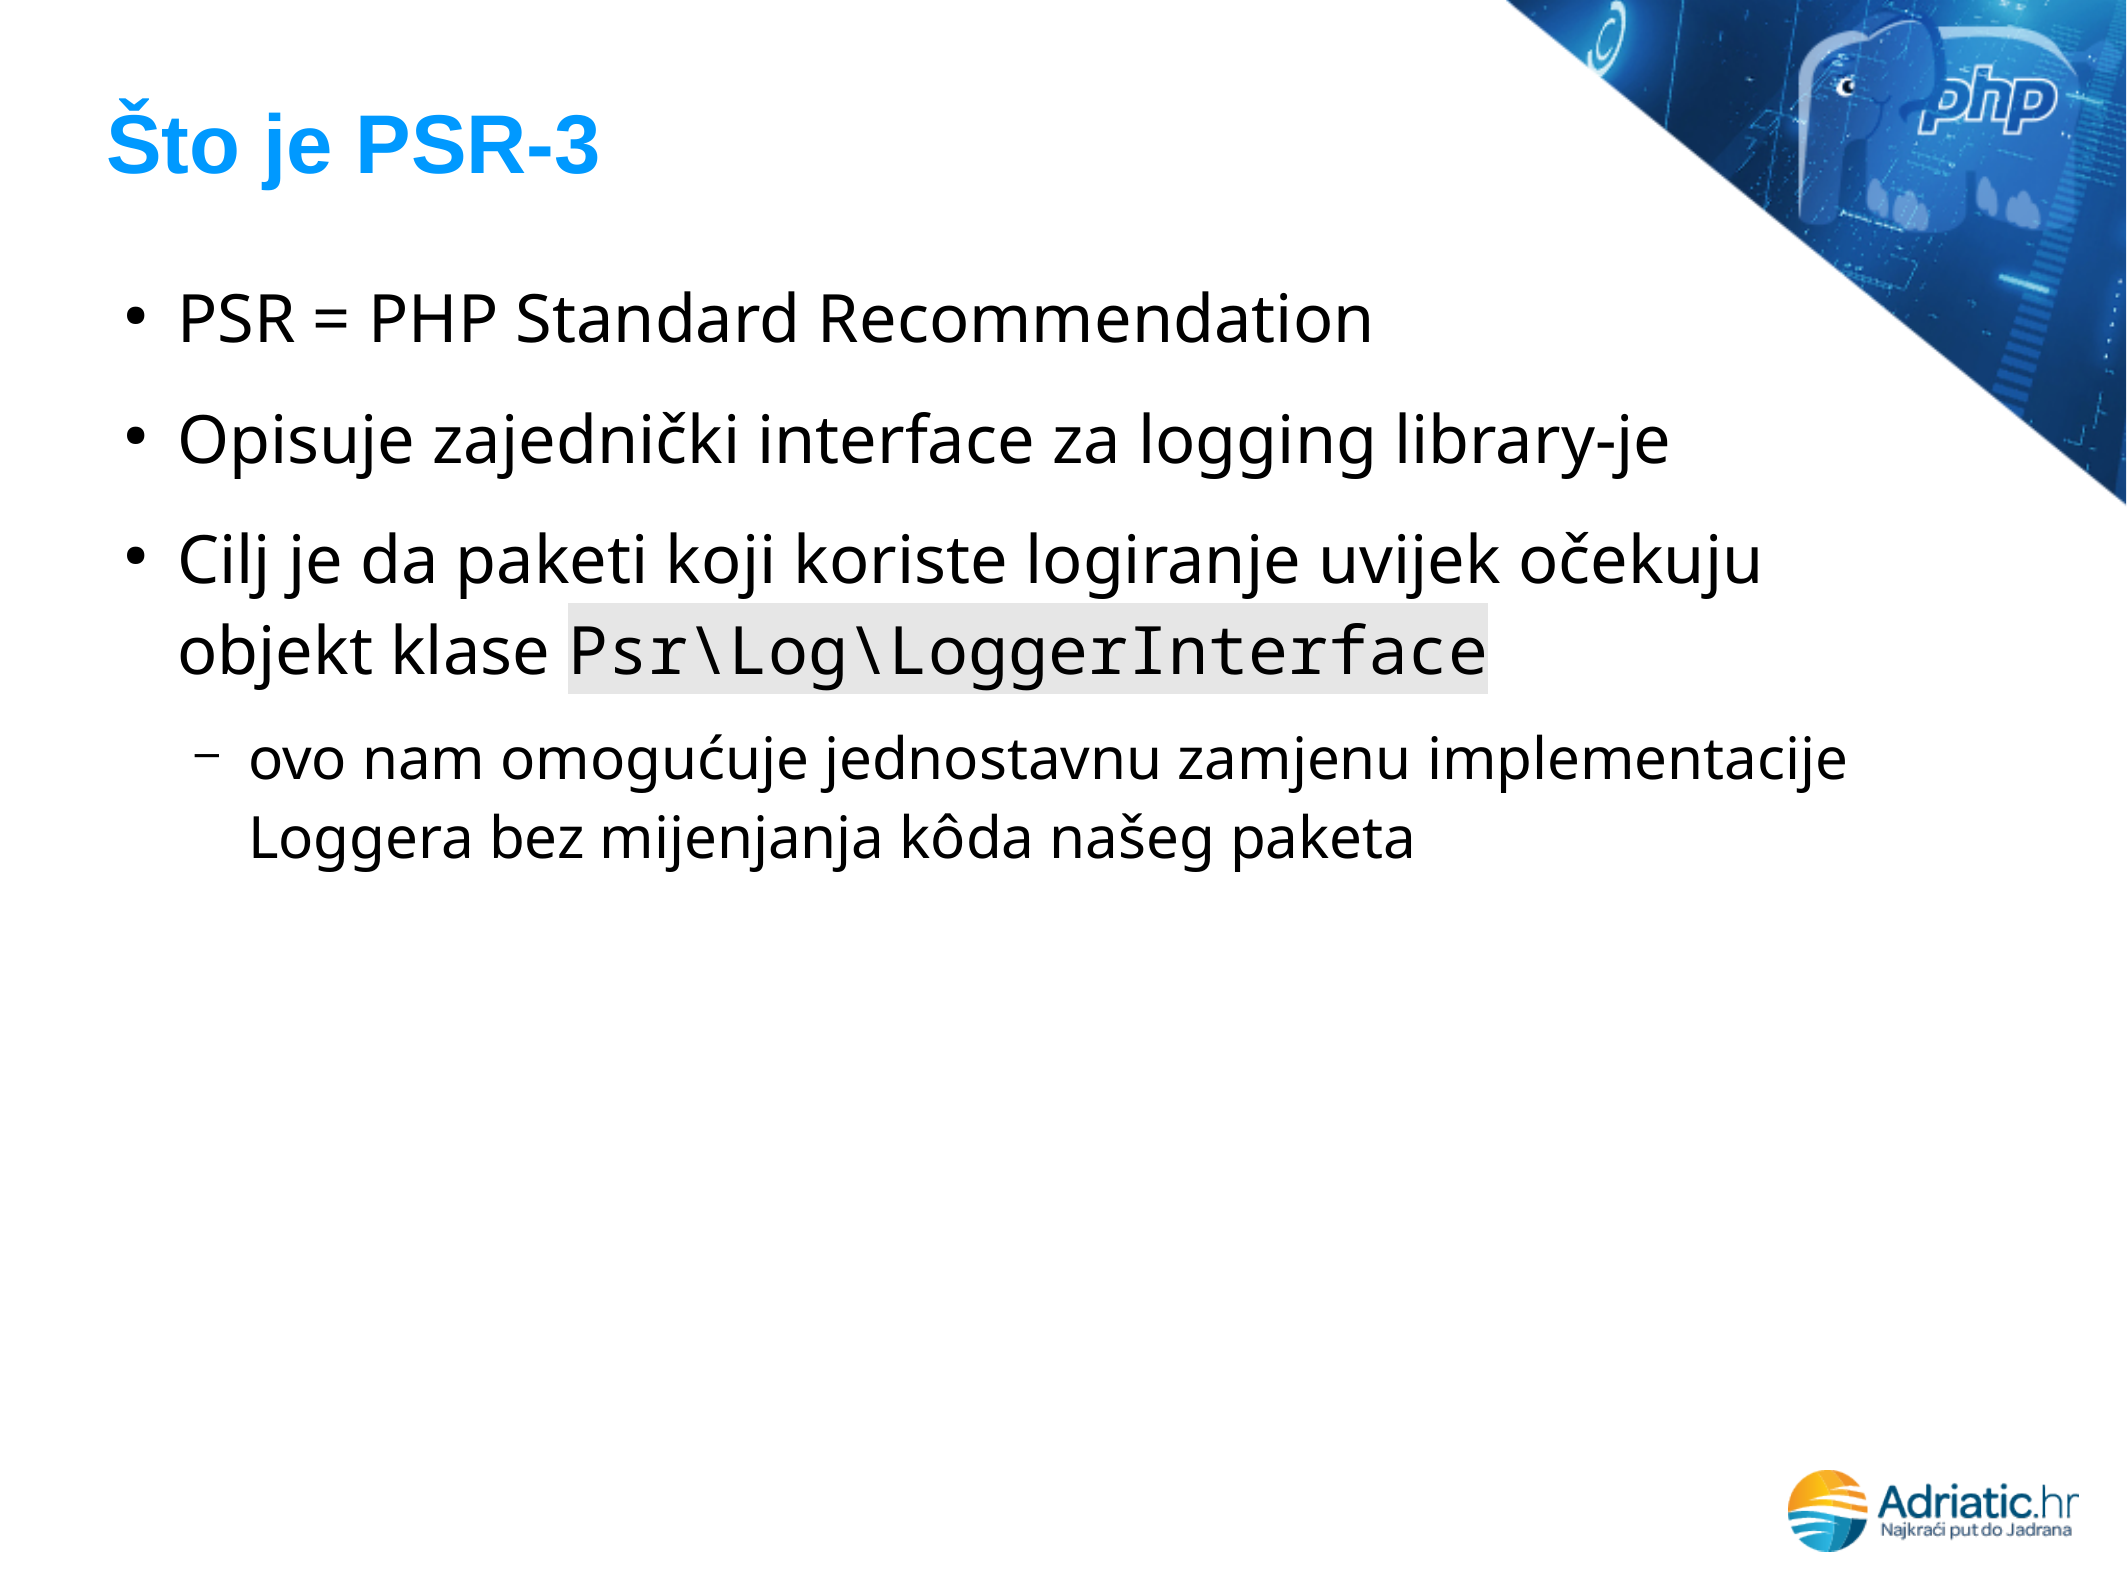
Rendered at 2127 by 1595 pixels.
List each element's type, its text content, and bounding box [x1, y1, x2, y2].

picture [1505, 0, 2127, 625]
picture [1788, 1470, 2079, 1552]
title Što je PSR-3 [106, 70, 1630, 219]
list PSR = PHP Standard Recommendation Opisuje zajednički interface za logging library-je Cilj je da paketi koji koriste logiranje uvijek očekuju objekt klase Psr\Log\LoggerInterface ovo nam omogućuje jednostavnu zamjenu implementacije Loggera bez mijenjanja kôda našeg paketa [106, 271, 1973, 1453]
